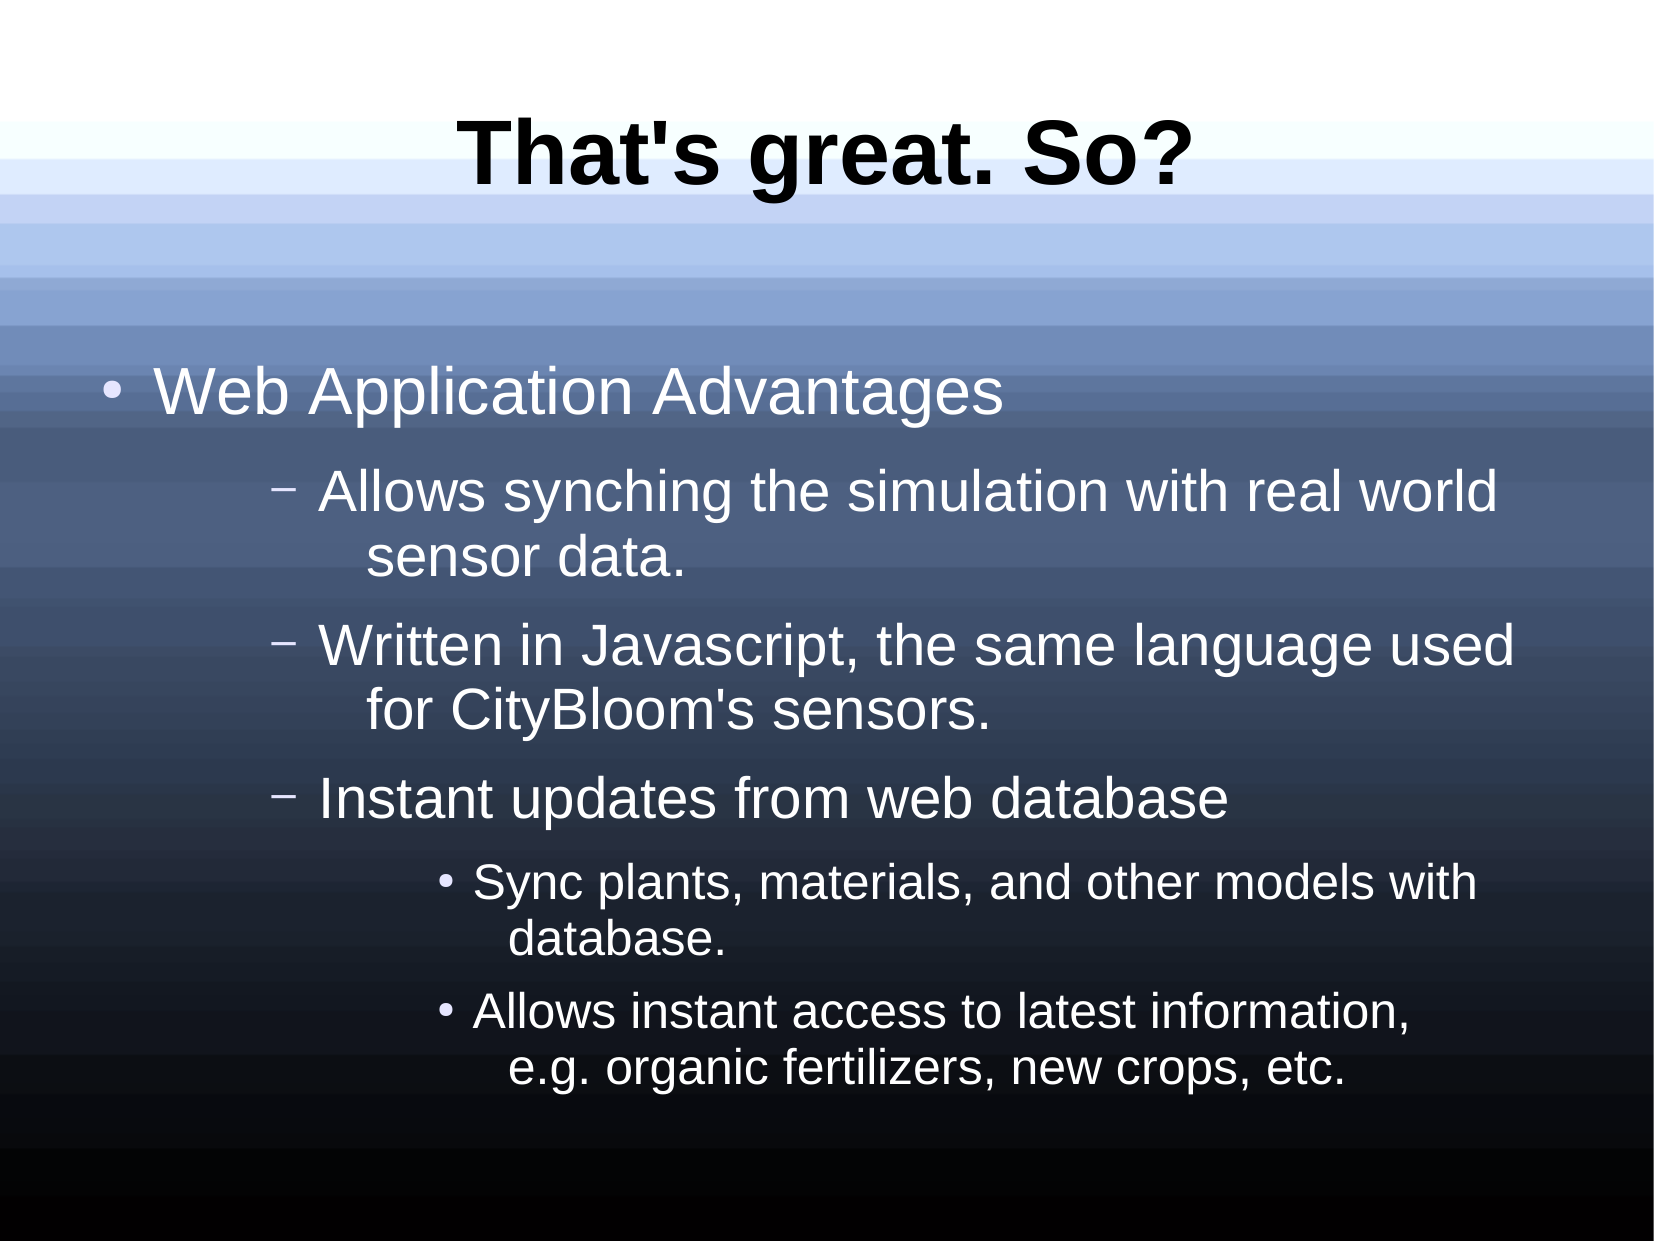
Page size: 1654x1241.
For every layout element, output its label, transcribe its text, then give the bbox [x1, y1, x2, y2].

list Web Application Advantages Allows synching the simulation with real world sensor data. Written in Javascript, the same language used for CityBloom's sensors. Instant updates from web database Sync plants, materials, and other models with database. Allows instant access to latest information, e.g. organic fertilizers, new crops, etc. [82, 354, 1571, 1109]
title That's great. So? [82, 49, 1571, 257]
picture [0, 0, 1654, 1241]
